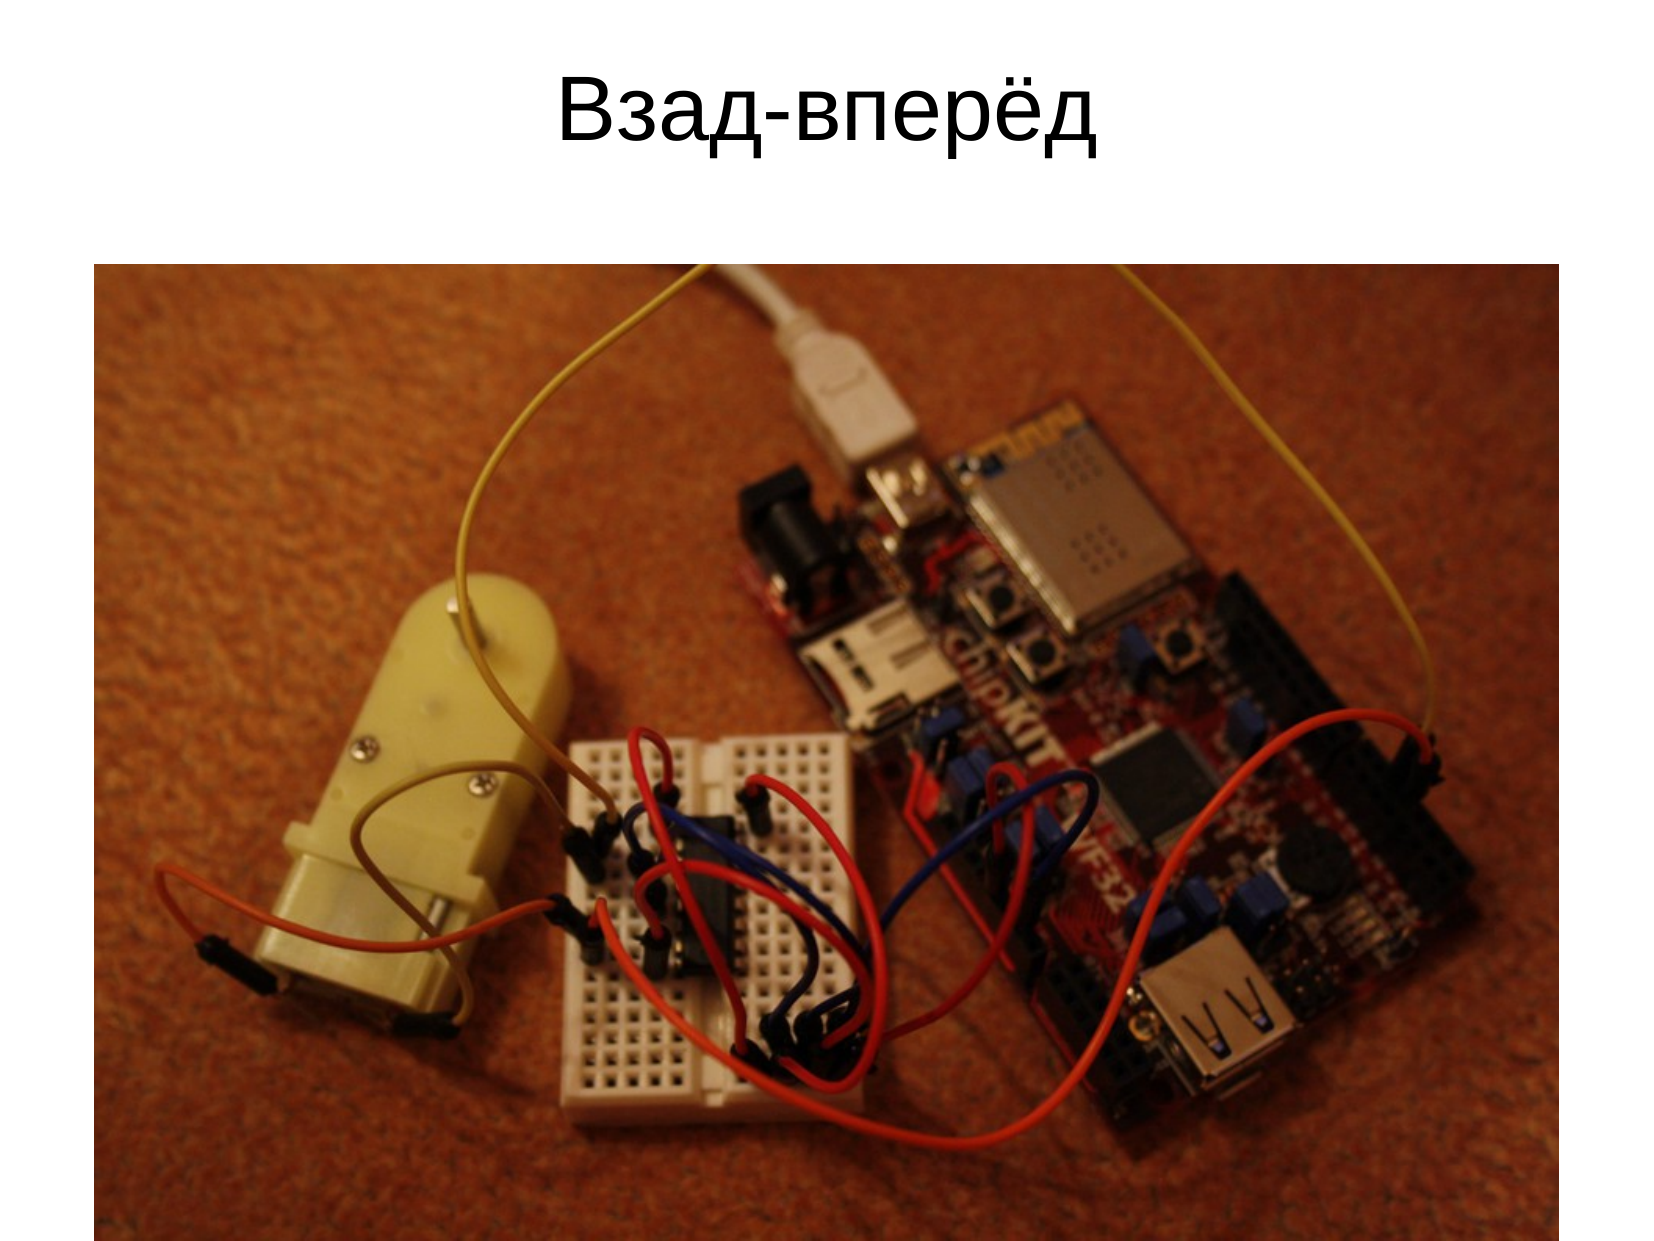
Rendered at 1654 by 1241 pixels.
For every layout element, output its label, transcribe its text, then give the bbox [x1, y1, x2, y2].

title Взад-вперёд [82, 17, 1571, 201]
picture [94, 264, 1559, 1241]
